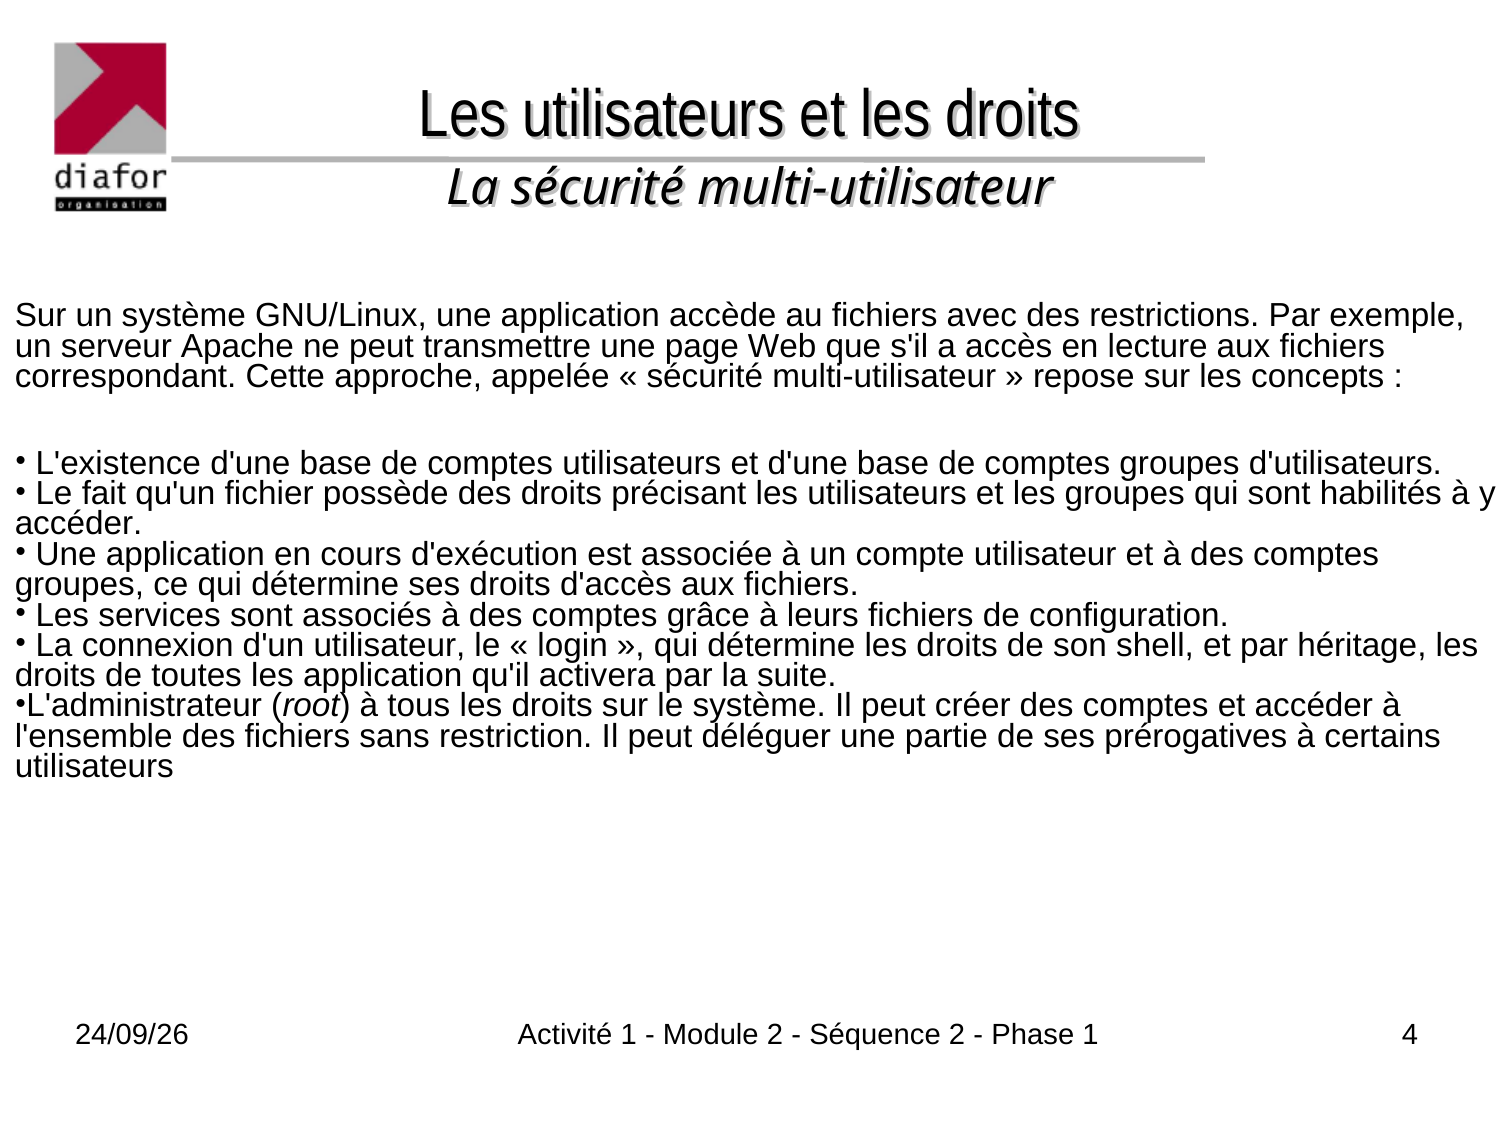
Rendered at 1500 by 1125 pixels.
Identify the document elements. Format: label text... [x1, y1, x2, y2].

picture [53, 42, 168, 213]
text_box Sur un système GNU/Linux, une application accède au fichiers avec des restrictions. Par exemple, un serveur Apache ne peut transmettre une page Web que s'il a accès en lecture aux fichiers correspondant. Cette approche, appelée « sécurité multi-utilisateur » repose sur les concepts : [0, 295, 1491, 401]
title Les utilisateurs et les droits La sécurité multi-utilisateur [75, 45, 1426, 250]
text_box L'existence d'une base de comptes utilisateurs et d'une base de comptes groupes d'utilisateurs. Le fait qu'un fichier possède des droits précisant les utilisateurs et les groupes qui sont habilités à y accéder. Une application en cours d'exécution est associée à un compte utilisateur et à des comptes groupes, ce qui détermine ses droits d'accès aux fichiers. Les services sont associés à des comptes grâce à leurs fichiers de configuration. La connexion d'un utilisateur, le « login », qui détermine les droits de son shell, et par héritage, les droits de toutes les application qu'il activera par la suite. L'administrateur (root) à tous les droits sur le système. Il peut créer des comptes et accéder à l'ensemble des fichiers sans restriction. Il peut déléguer une partie de ses prérogatives à certains utilisateurs [0, 442, 1500, 791]
